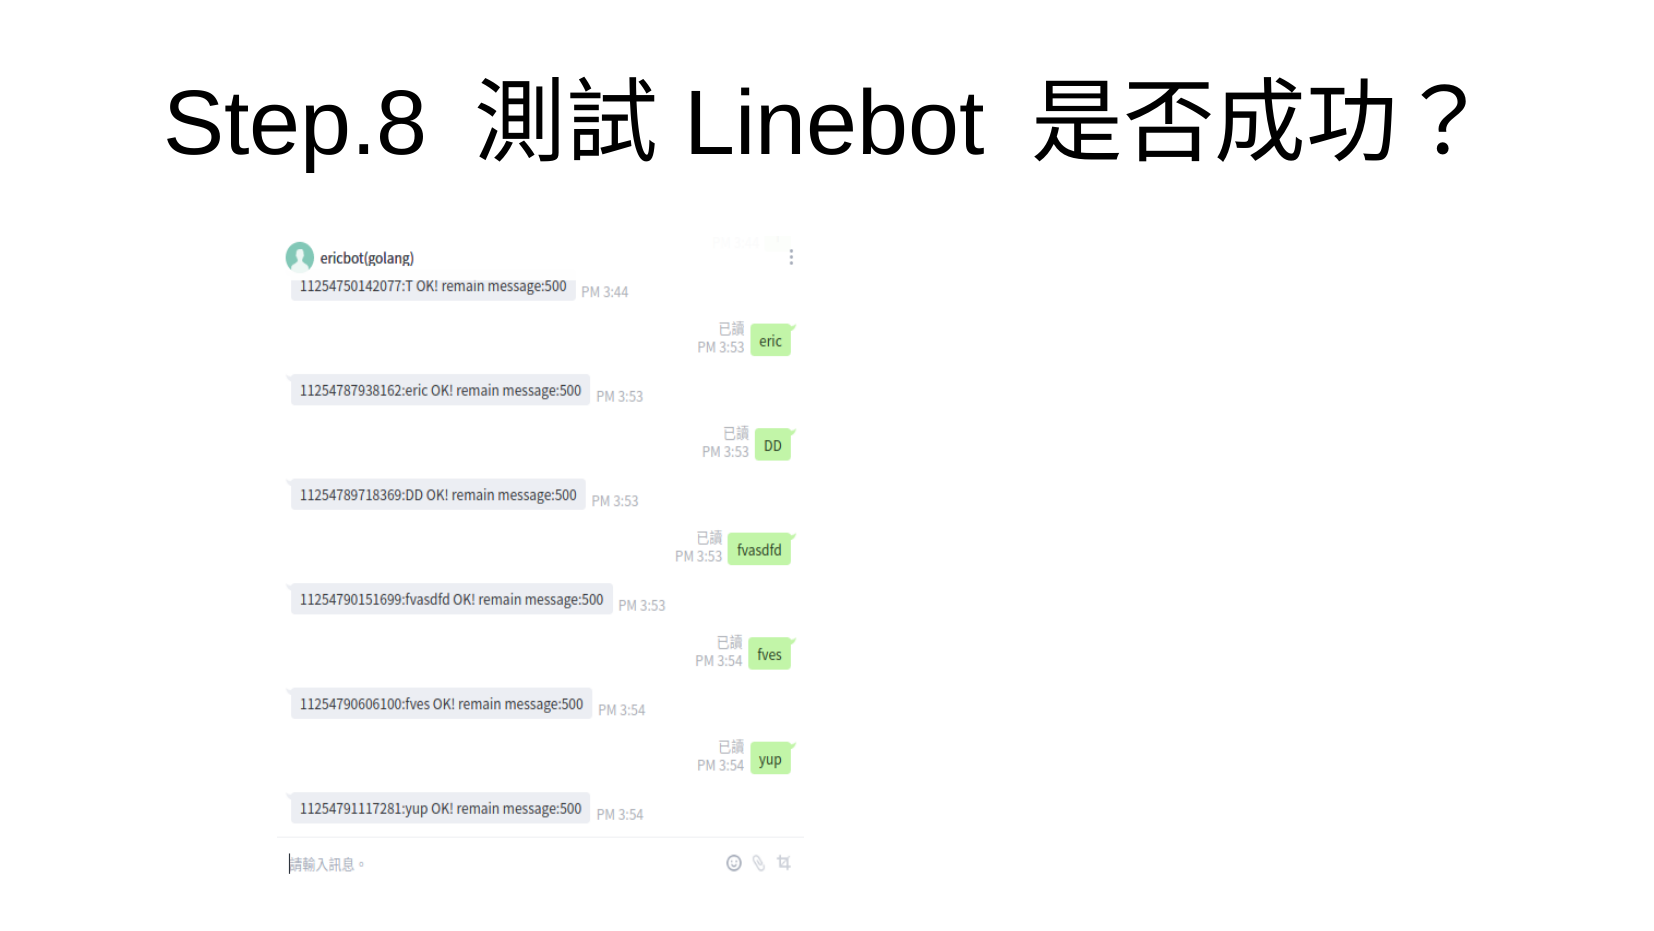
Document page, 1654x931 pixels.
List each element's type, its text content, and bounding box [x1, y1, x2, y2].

title Step.8 測試Linebot 是否成功？ [82, 37, 1571, 193]
picture [277, 236, 804, 886]
